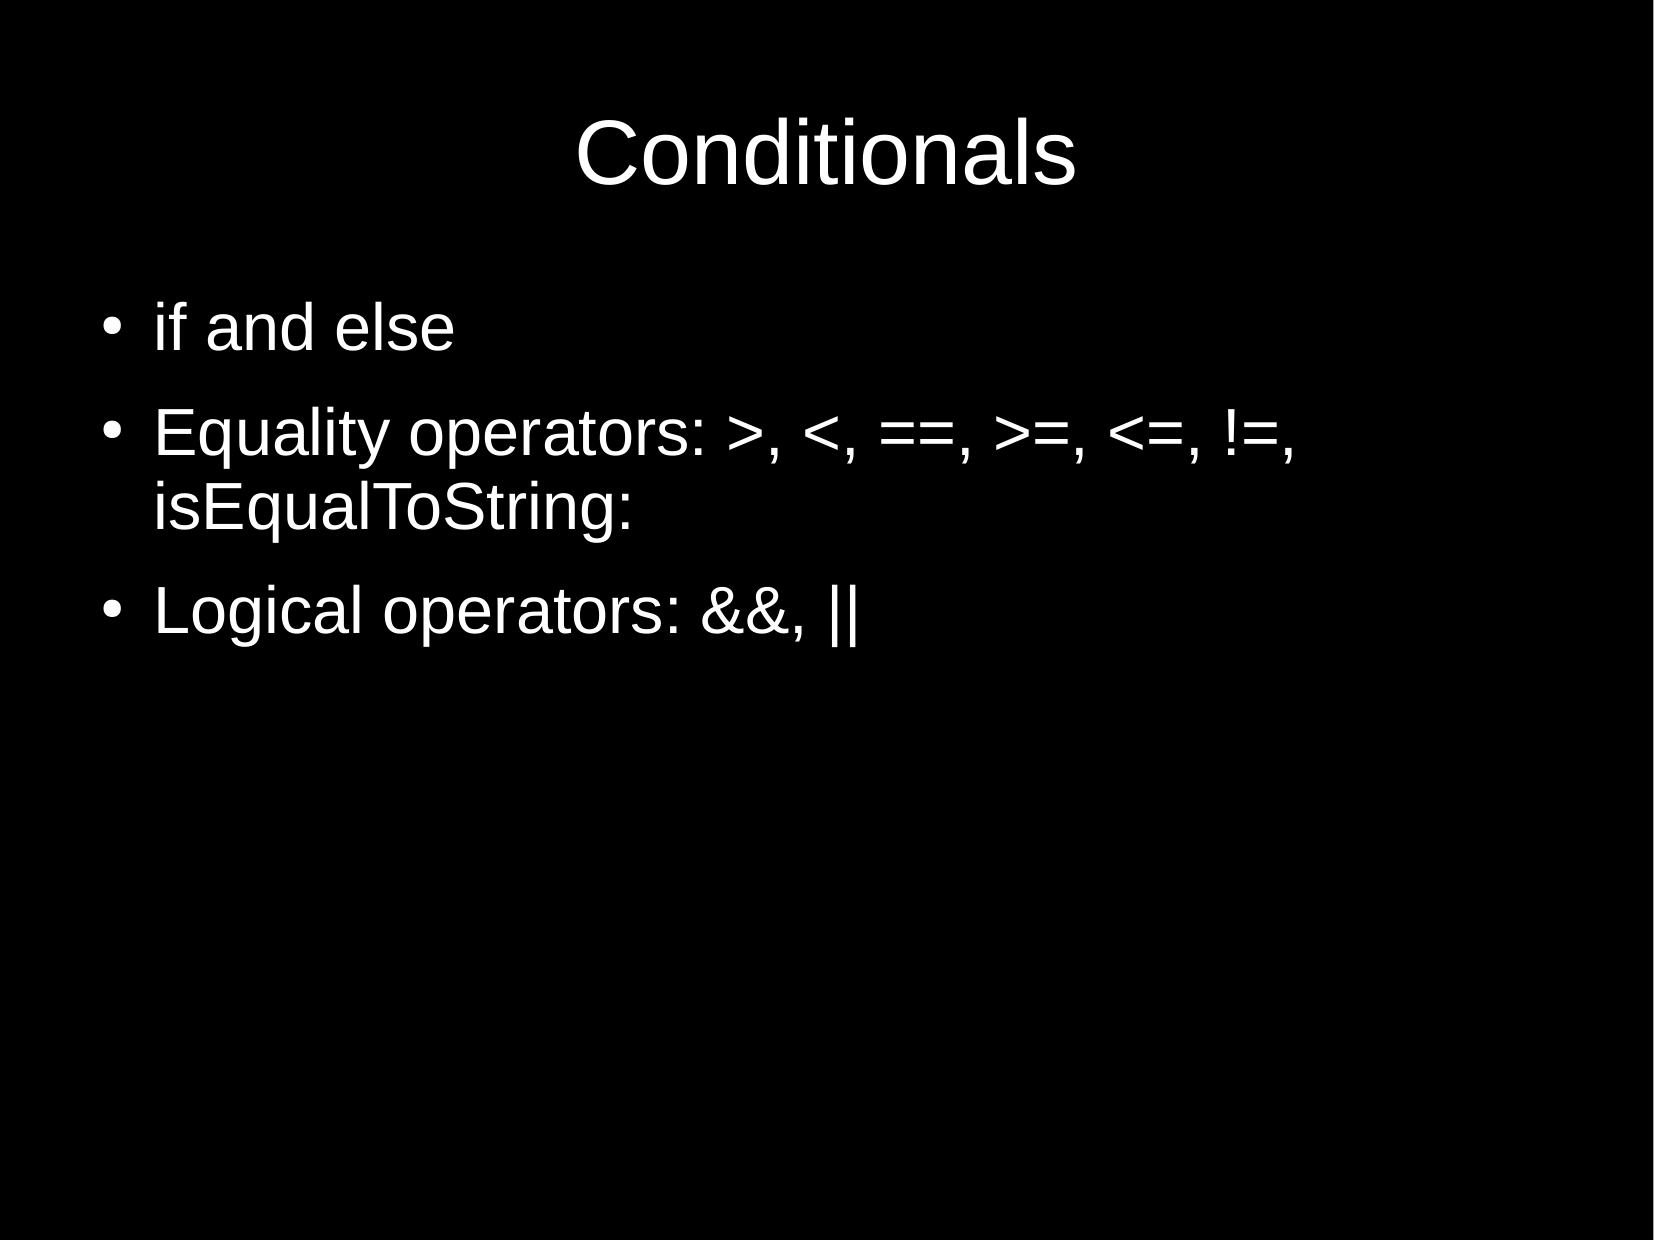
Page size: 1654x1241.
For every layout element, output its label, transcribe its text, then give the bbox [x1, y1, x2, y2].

list if and else Equality operators: >, <, ==, >=, <=, !=, isEqualToString: Logical operators: &&, || [82, 290, 1571, 1010]
title Conditionals [82, 49, 1571, 257]
